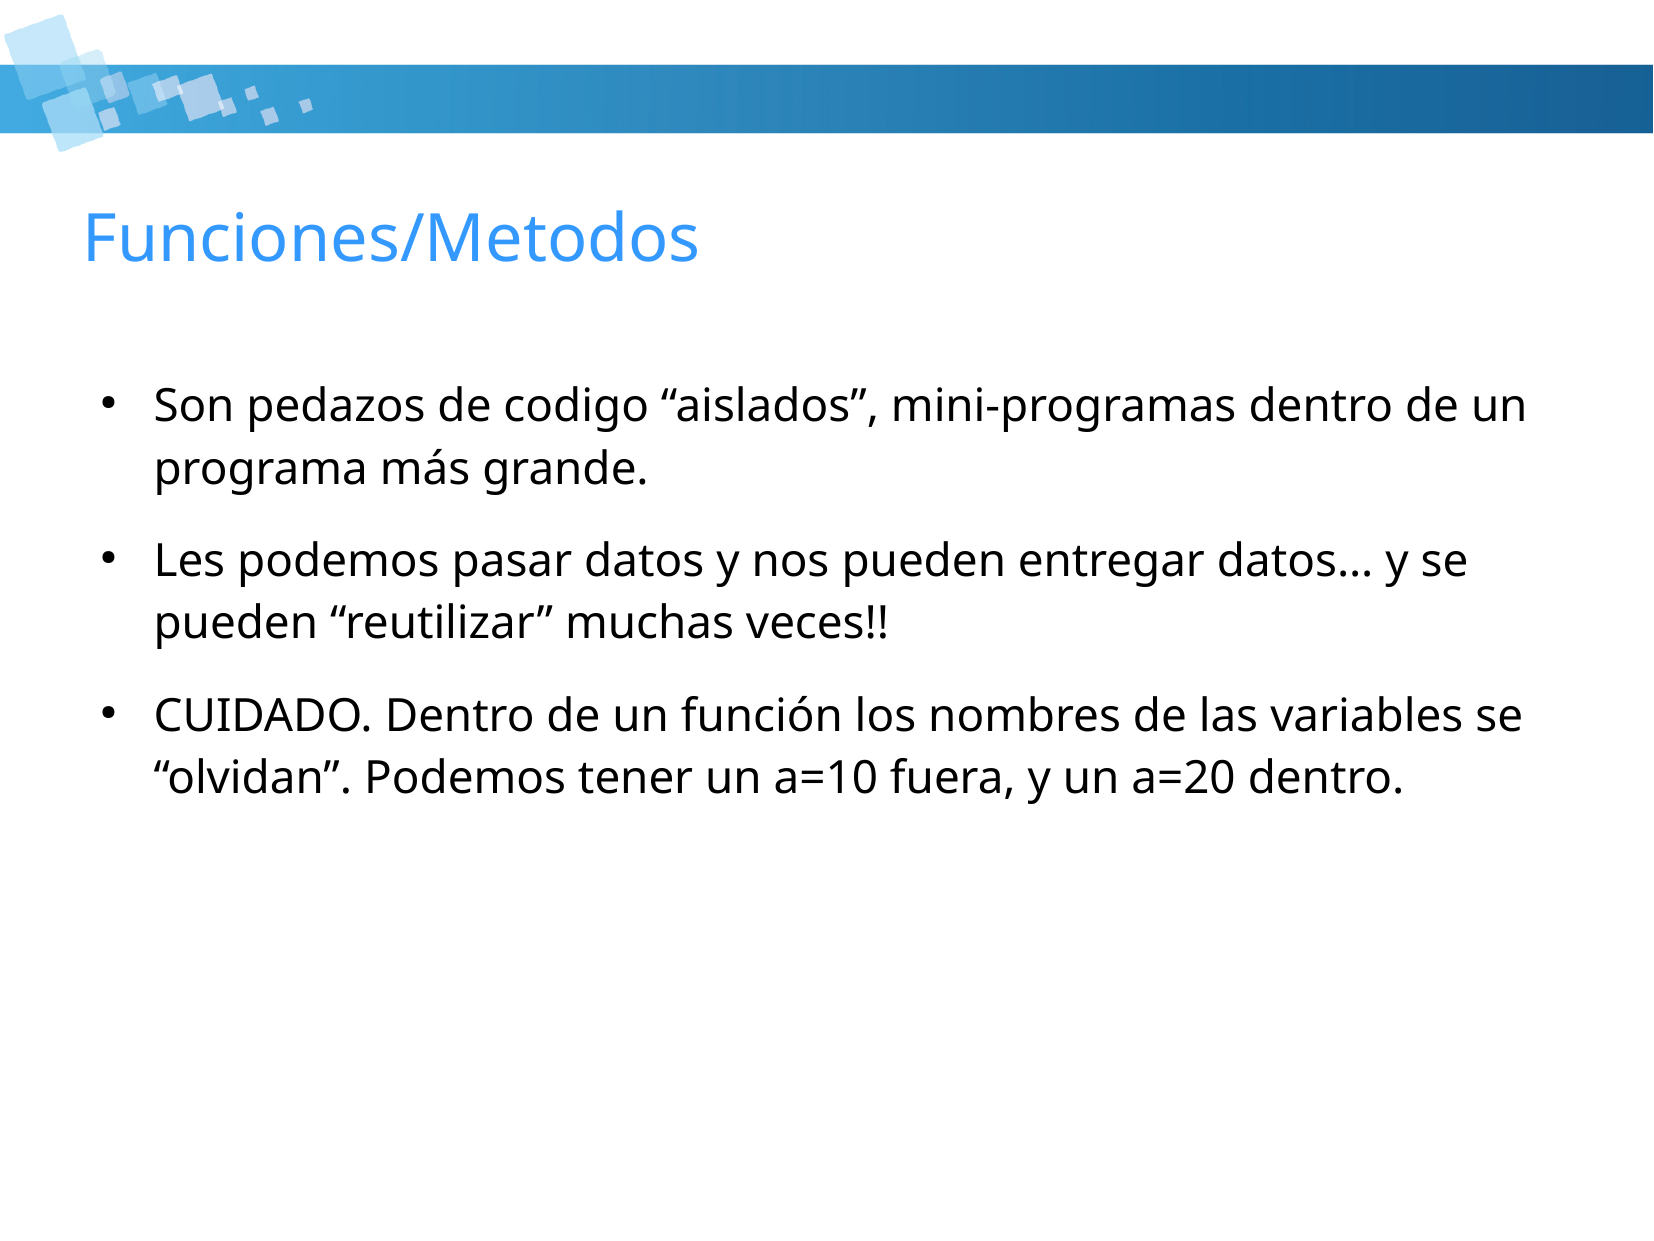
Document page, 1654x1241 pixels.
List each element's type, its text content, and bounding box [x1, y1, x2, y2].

picture [0, 0, 1653, 1238]
list Son pedazos de codigo “aislados”, mini-programas dentro de un programa más grande. Les podemos pasar datos y nos pueden entregar datos… y se pueden “reutilizar” muchas veces!! CUIDADO. Dentro de un función los nombres de las variables se “olvidan”. Podemos tener un a=10 fuera, y un a=20 dentro. [82, 372, 1571, 1093]
title Funciones/Metodos [82, 132, 1571, 340]
